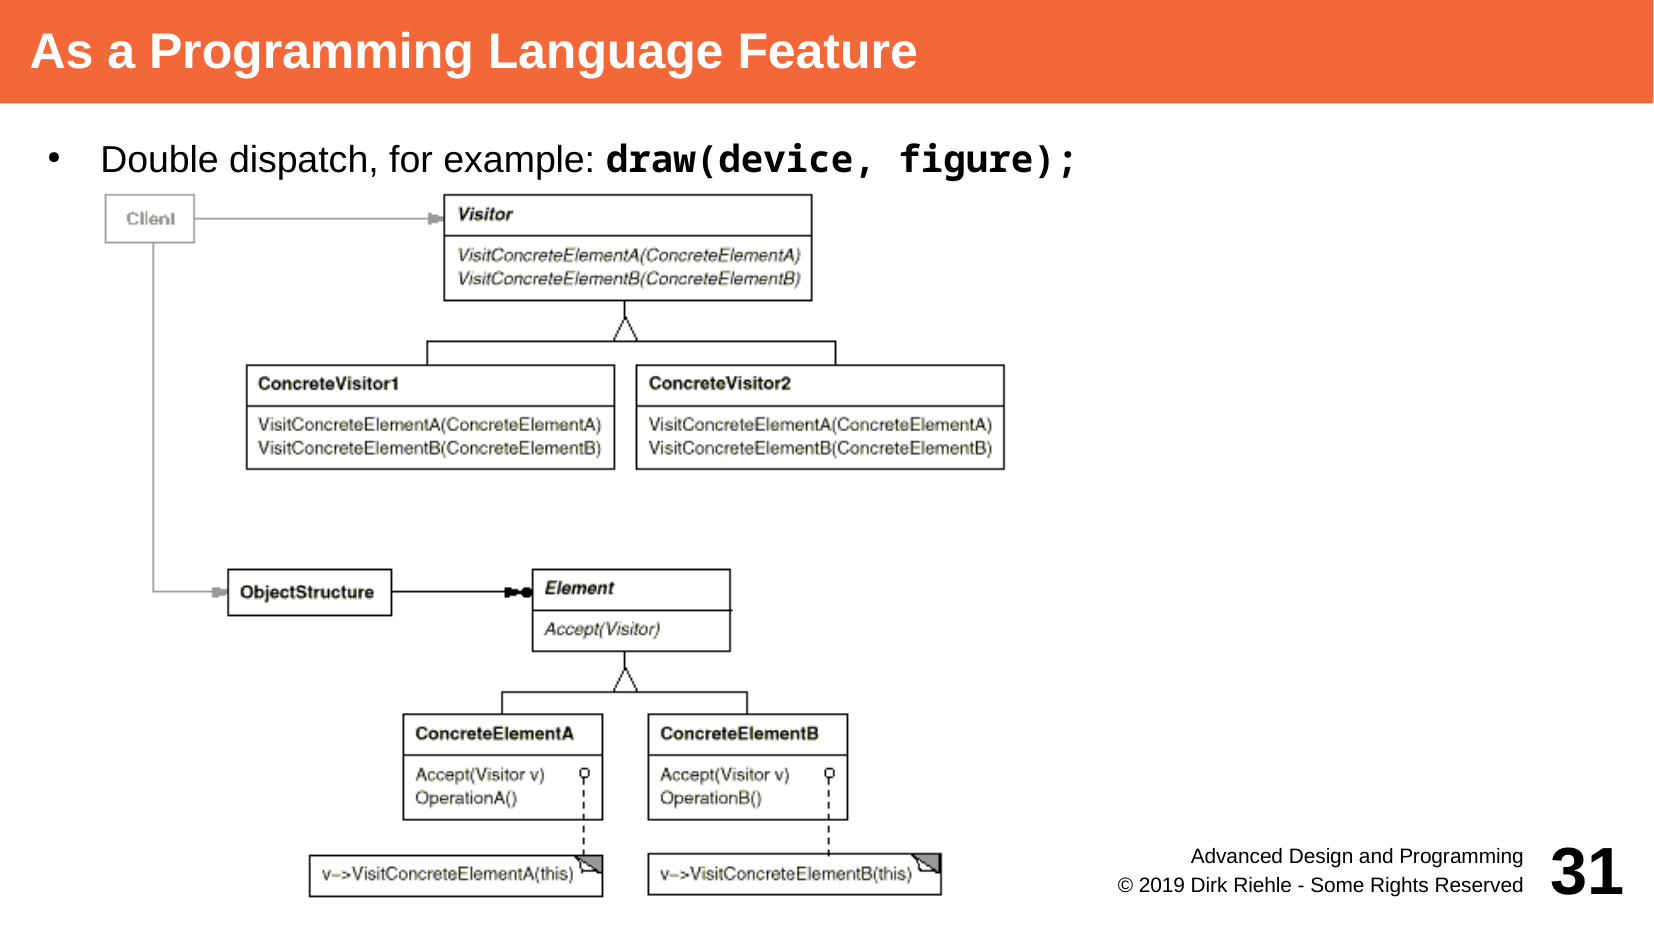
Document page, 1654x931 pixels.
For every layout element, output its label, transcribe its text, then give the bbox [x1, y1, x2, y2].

picture [100, 191, 1012, 901]
list Double dispatch, for example: draw(device, figure); [29, 132, 1625, 813]
title As a Programming Language Feature [0, 0, 1654, 104]
